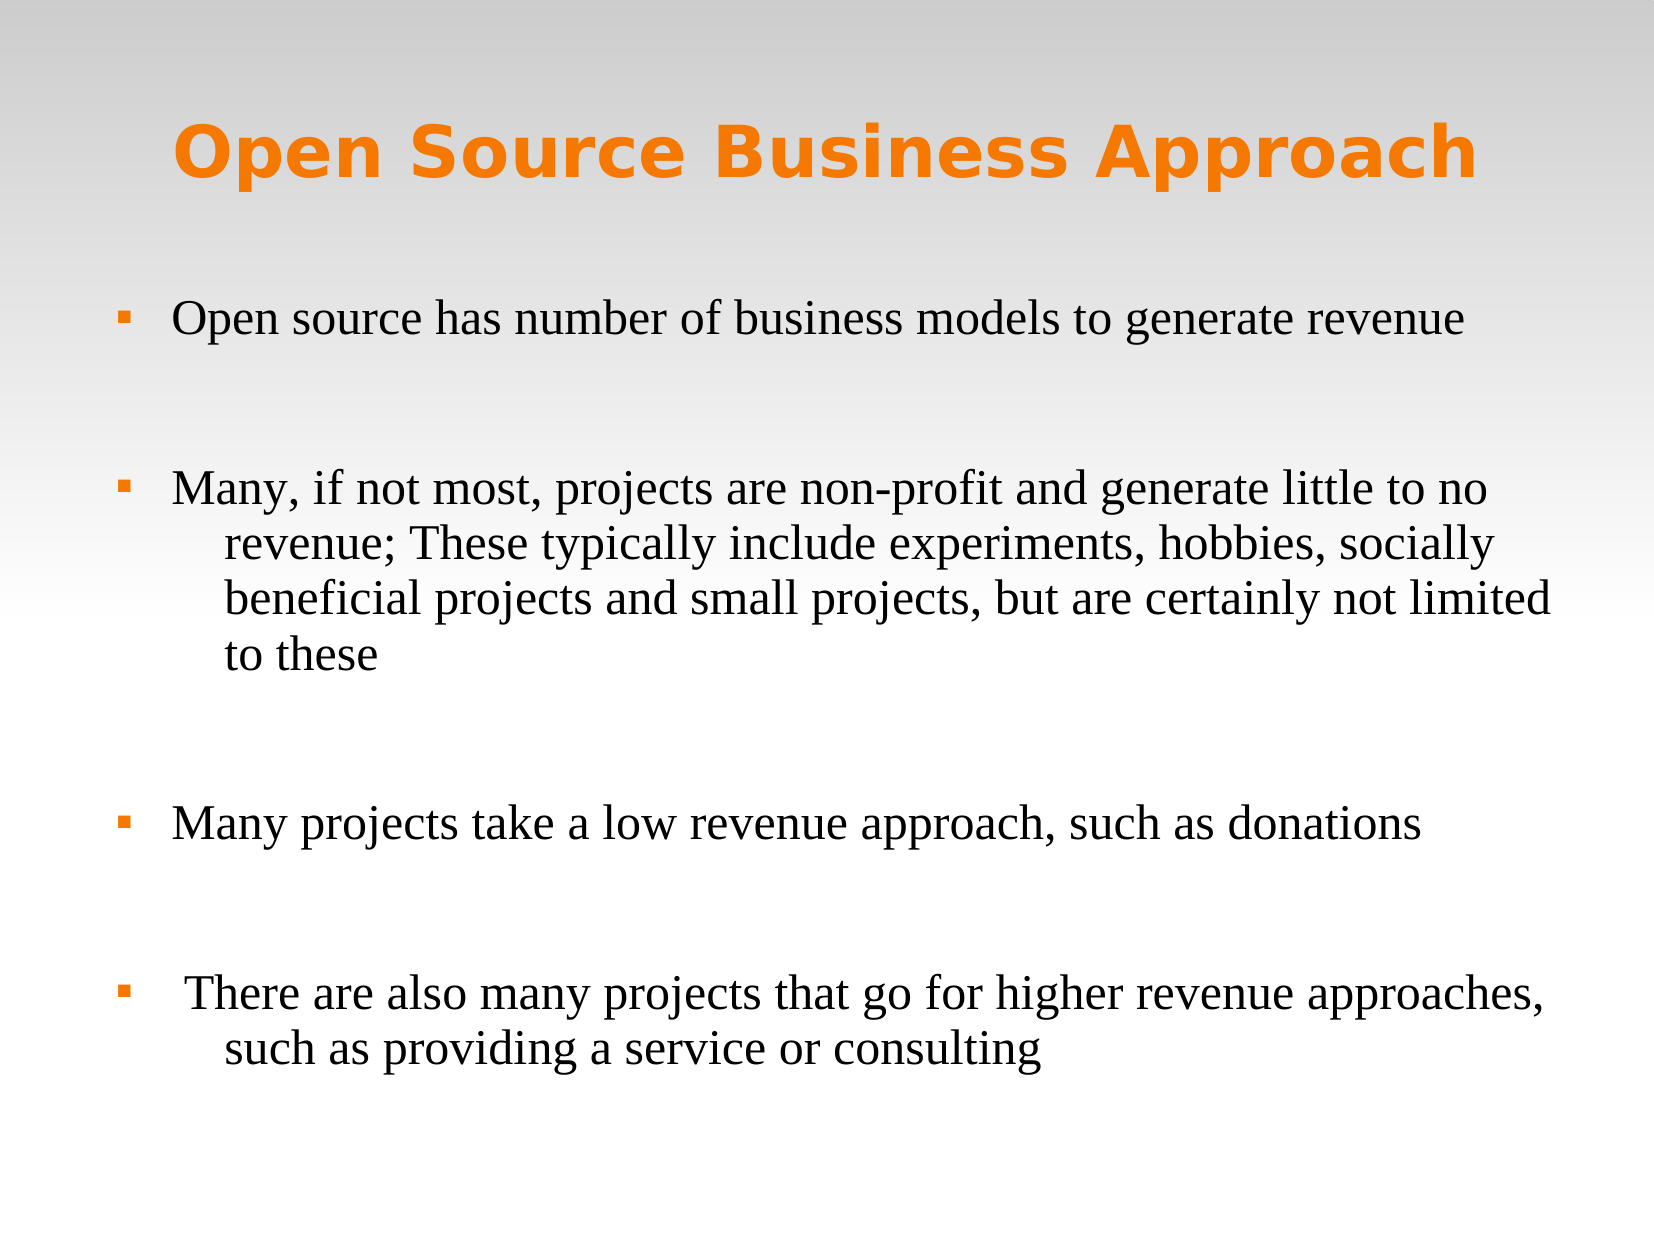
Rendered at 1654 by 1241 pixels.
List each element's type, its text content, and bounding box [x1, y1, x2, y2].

title Open Source Business Approach [82, 49, 1571, 257]
list Open source has number of business models to generate revenue Many, if not most, projects are non-profit and generate little to no revenue; These typically include experiments, hobbies, socially beneficial projects and small projects, but are certainly not limited to these Many projects take a low revenue approach, such as donations There are also many projects that go for higher revenue approaches, such as providing a service or consulting [82, 290, 1571, 1133]
